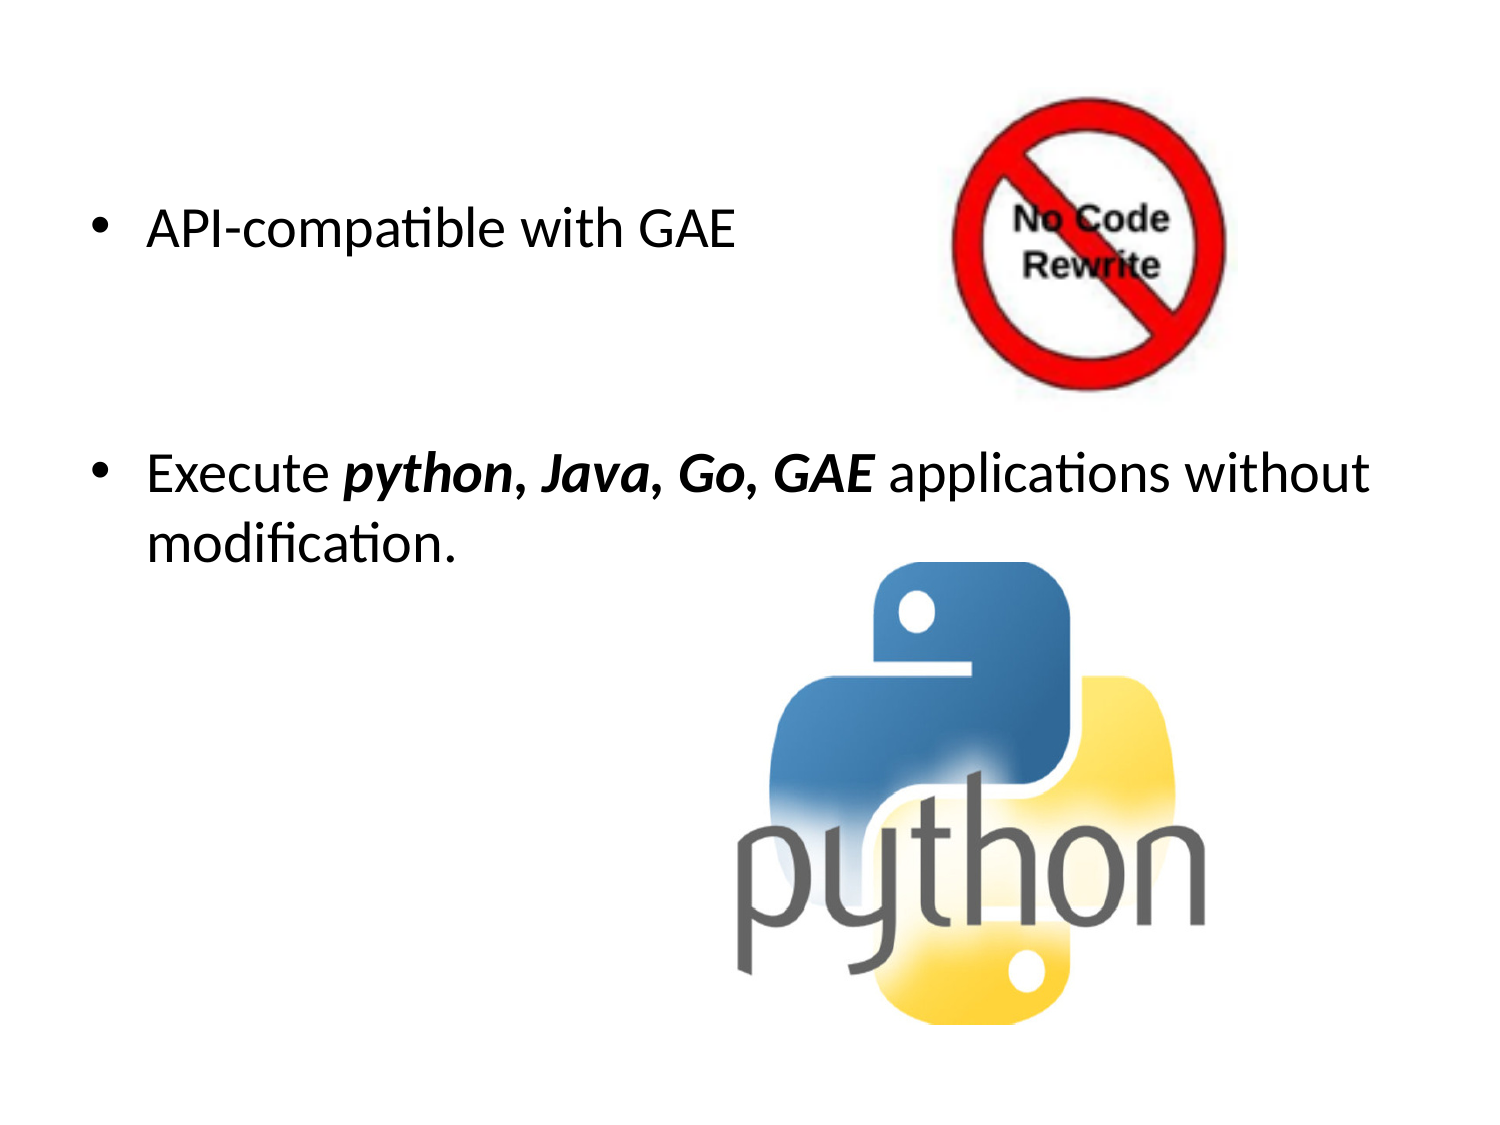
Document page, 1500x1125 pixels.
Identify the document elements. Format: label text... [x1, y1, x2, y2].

picture [675, 562, 1268, 1025]
picture [937, 87, 1238, 412]
list API-compatible with GAE Execute python, Java, Go, GAE applications without modification. [75, 99, 1425, 688]
